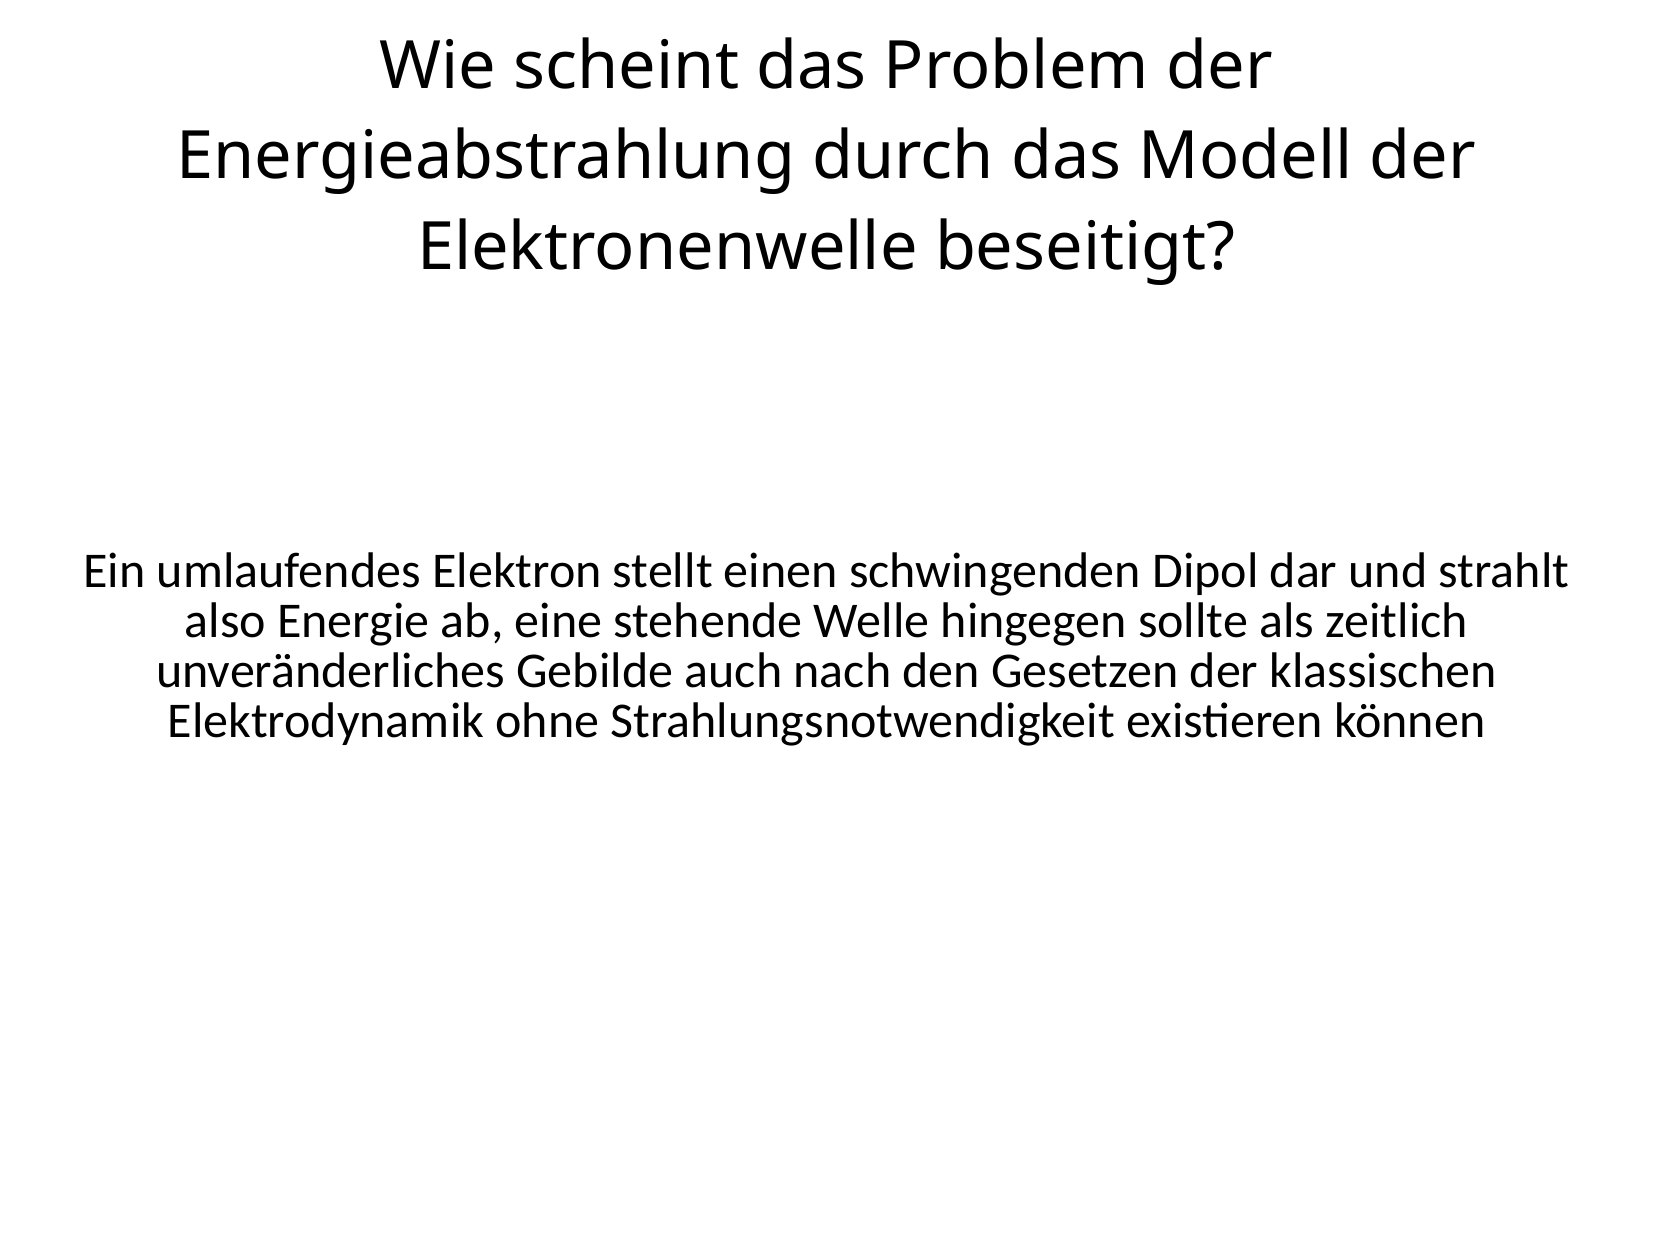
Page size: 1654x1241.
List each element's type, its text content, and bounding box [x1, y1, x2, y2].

subtitle Ein umlaufendes Elektron stellt einen schwingenden Dipol dar und strahlt also Energie ab, eine stehende Welle hingegen sollte als zeitlich unveränderliches Gebilde auch nach den Gesetzen der klassischen Elektrodynamik ohne Strahlungsnotwendigkeit existieren können [82, 290, 1571, 1010]
title Wie scheint das Problem der Energieabstrahlung durch das Modell der Elektronenwelle beseitigt? [82, 49, 1571, 257]
